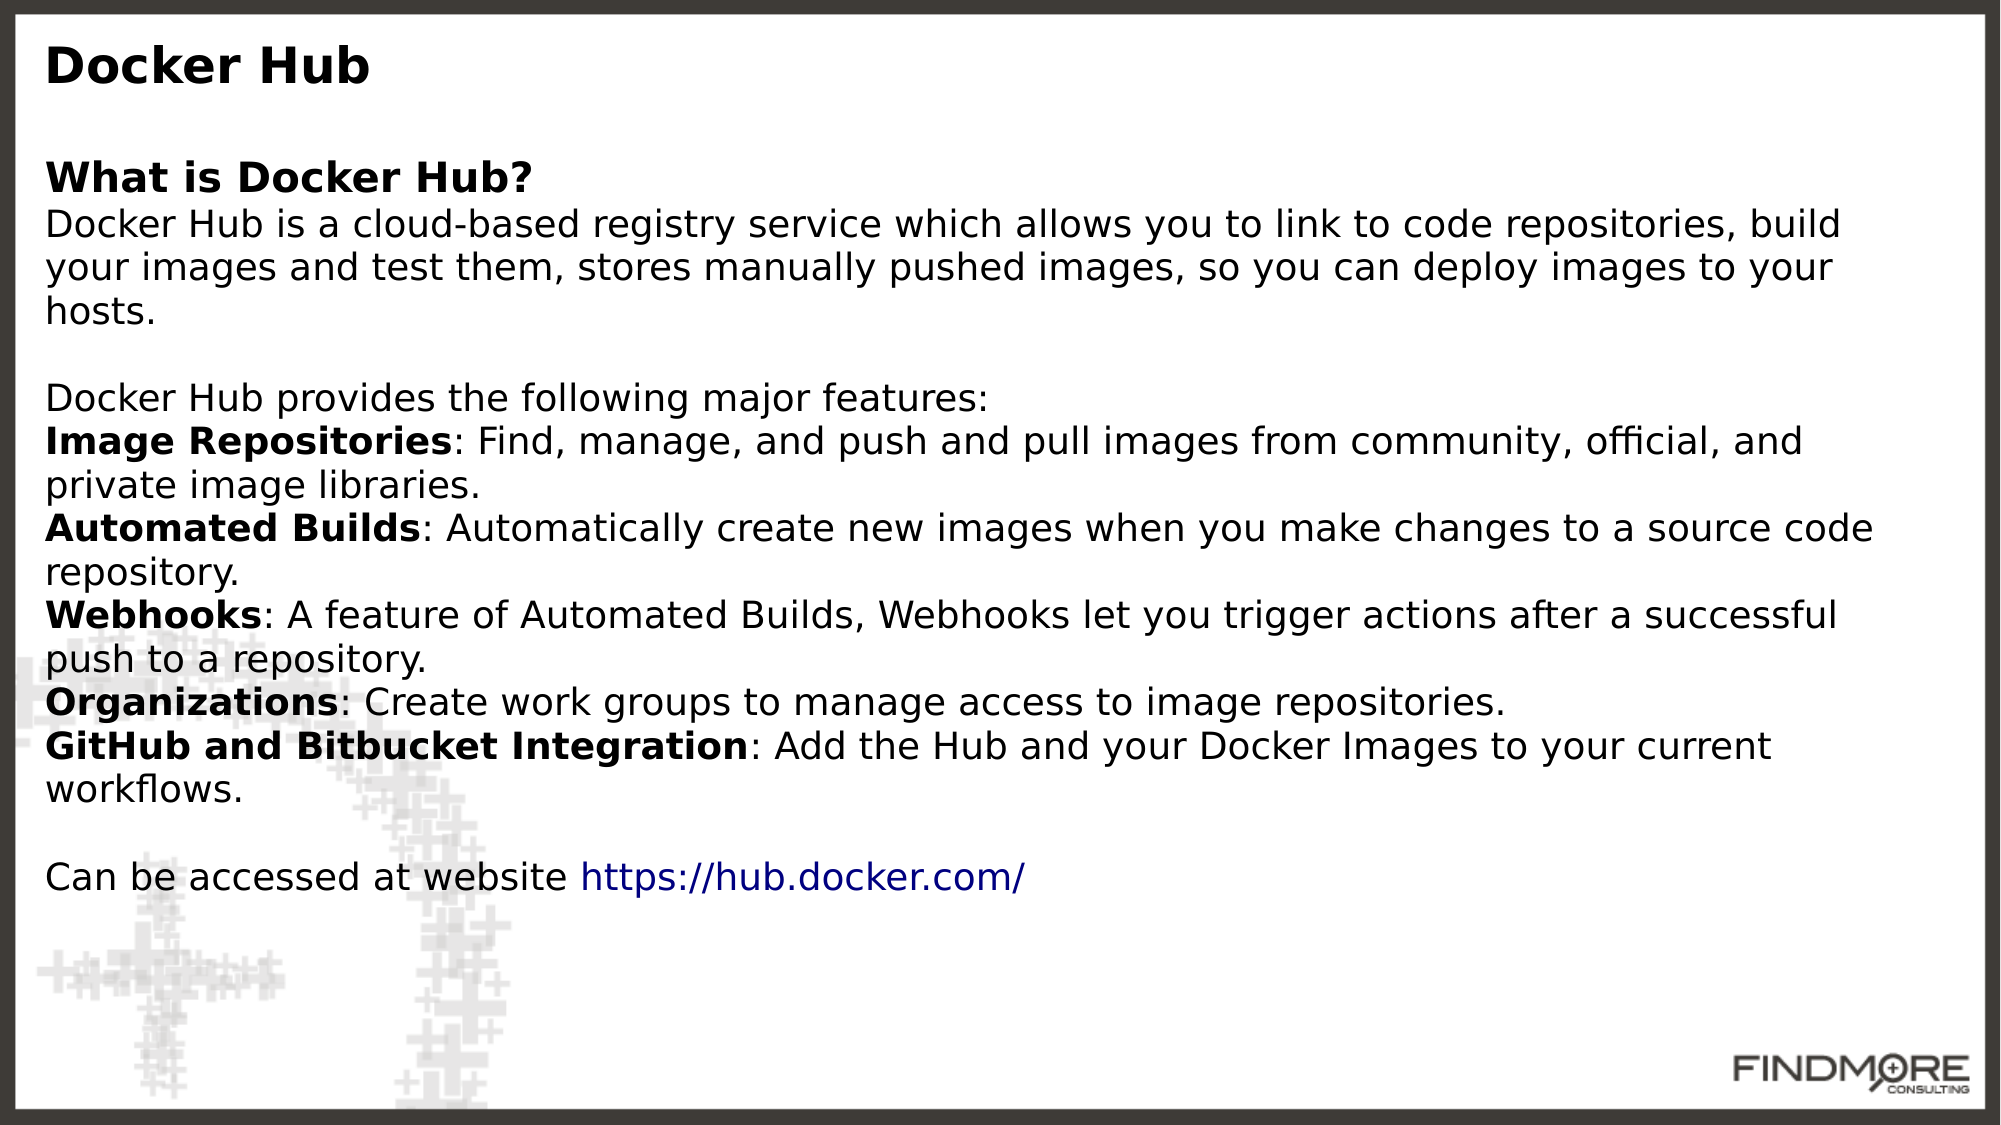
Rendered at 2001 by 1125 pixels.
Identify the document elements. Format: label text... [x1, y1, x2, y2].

picture [0, 0, 2001, 1125]
text_box Docker Hub What is Docker Hub? Docker Hub is a cloud-based registry service which allows you to link to code repositories, build your images and test them, stores manually pushed images, so you can deploy images to your hosts. Docker Hub provides the following major features: Image Repositories: Find, manage, and push and pull images from community, official, and private image libraries. Automated Builds: Automatically create new images when you make changes to a source code repository. Webhooks: A feature of Automated Builds, Webhooks let you trigger actions after a successful push to a repository. Organizations: Create work groups to manage access to image repositories. GitHub and Bitbucket Integration: Add the Hub and your Docker Images to your current workflows. Can be accessed at website https://hub.docker.com/ [30, 30, 1951, 1036]
